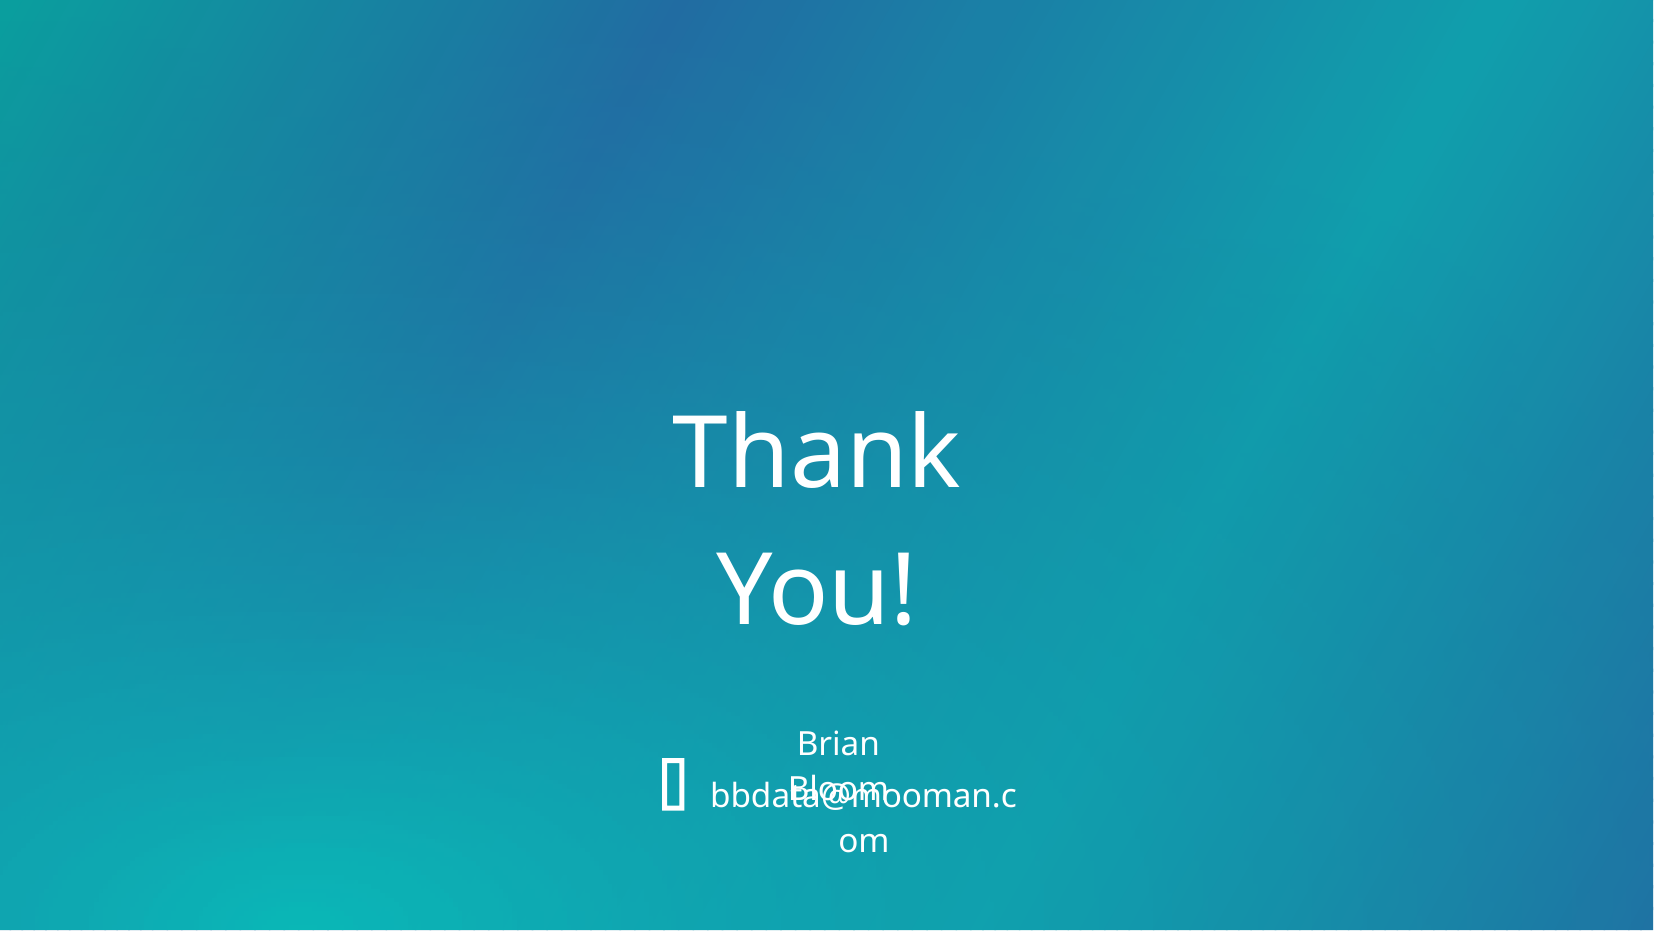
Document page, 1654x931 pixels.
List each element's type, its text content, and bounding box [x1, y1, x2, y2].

picture [0, 0, 1654, 930]
text_box Thank You! [544, 373, 1090, 616]
text_box bbdata@mooman.com [845, 764, 1036, 825]
text_box Brian Bloom [739, 712, 938, 764]
text_box  [646, 750, 845, 840]
